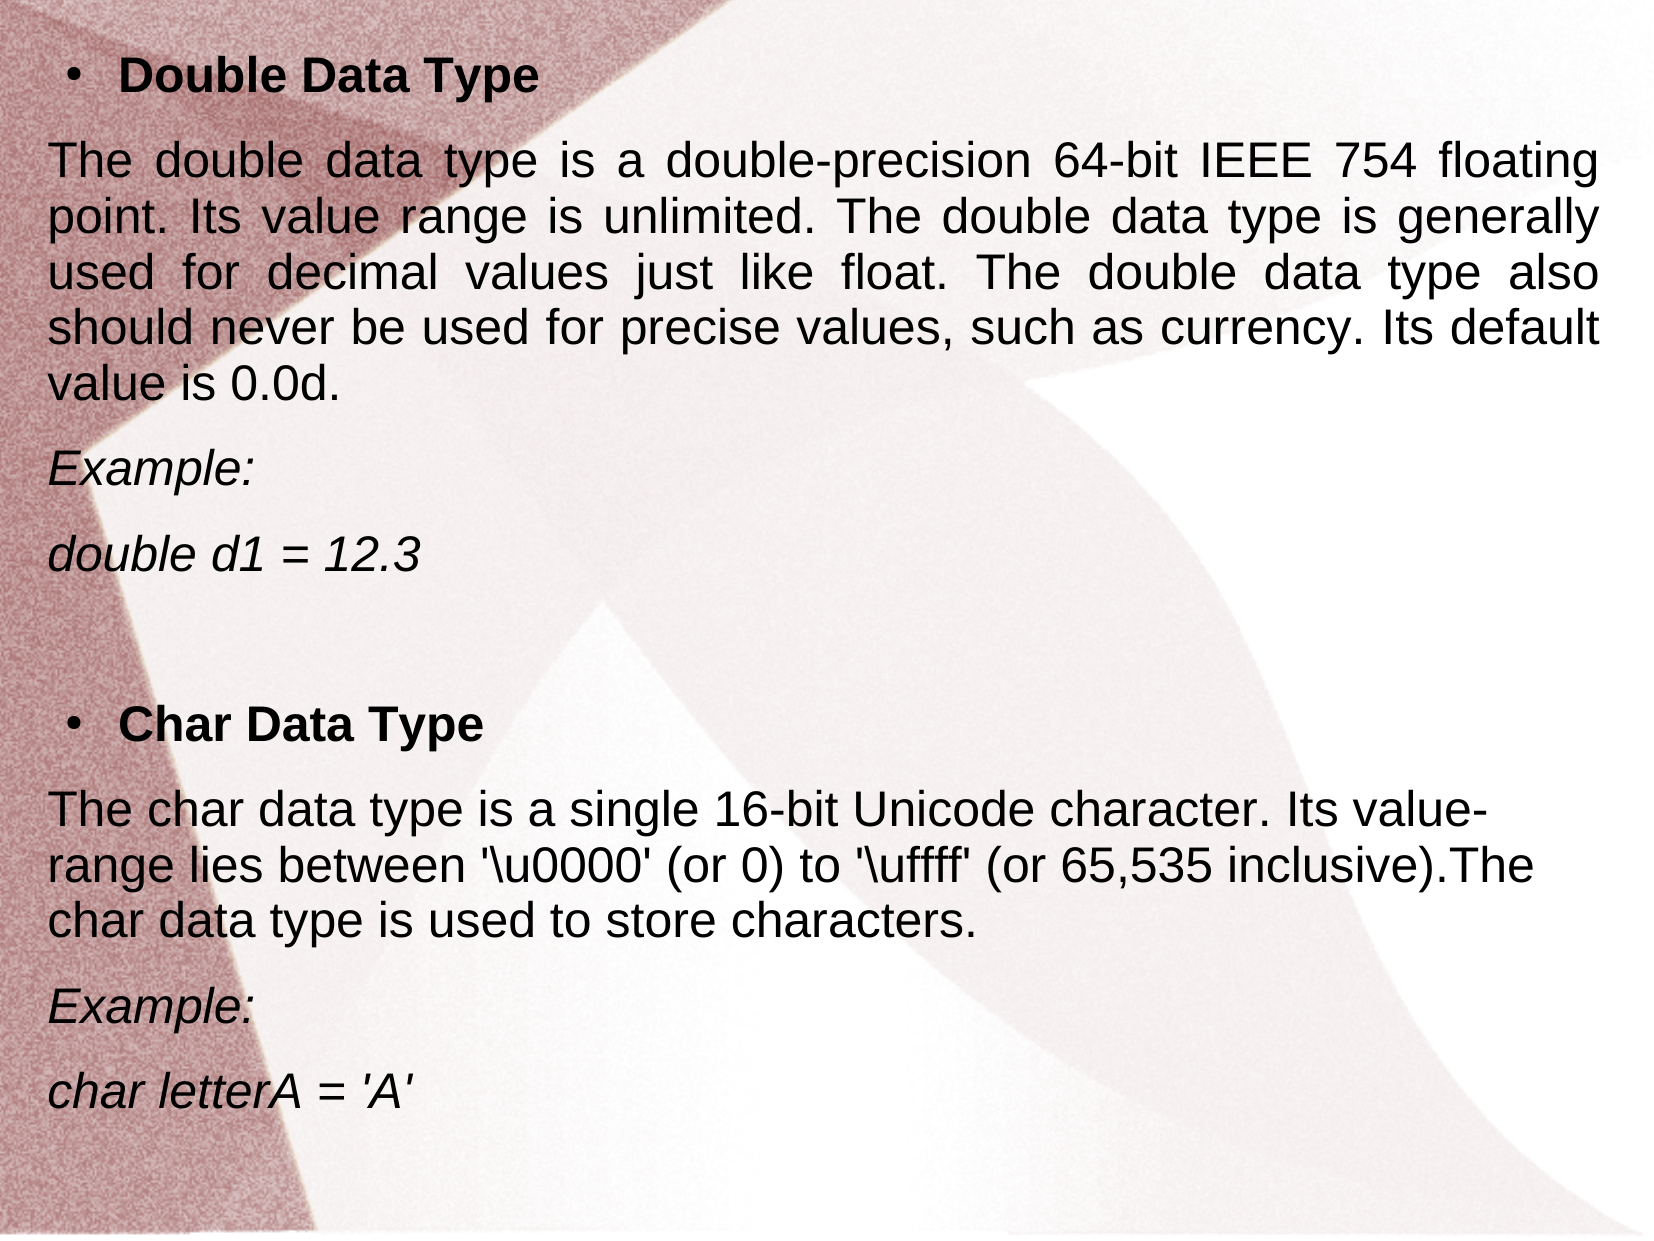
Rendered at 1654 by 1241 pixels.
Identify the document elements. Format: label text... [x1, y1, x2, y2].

list Double Data Type The double data type is a double-precision 64-bit IEEE 754 floating point. Its value range is unlimited. The double data type is generally used for decimal values just like float. The double data type also should never be used for precise values, such as currency. Its default value is 0.0d. Example: double d1 = 12.3 Char Data Type The char data type is a single 16-bit Unicode character. Its value-range lies between '\u0000' (or 0) to '\uffff' (or 65,535 inclusive).The char data type is used to store characters. Example: char letterA = 'A' [47, 47, 1601, 1193]
picture [0, 0, 1654, 1241]
